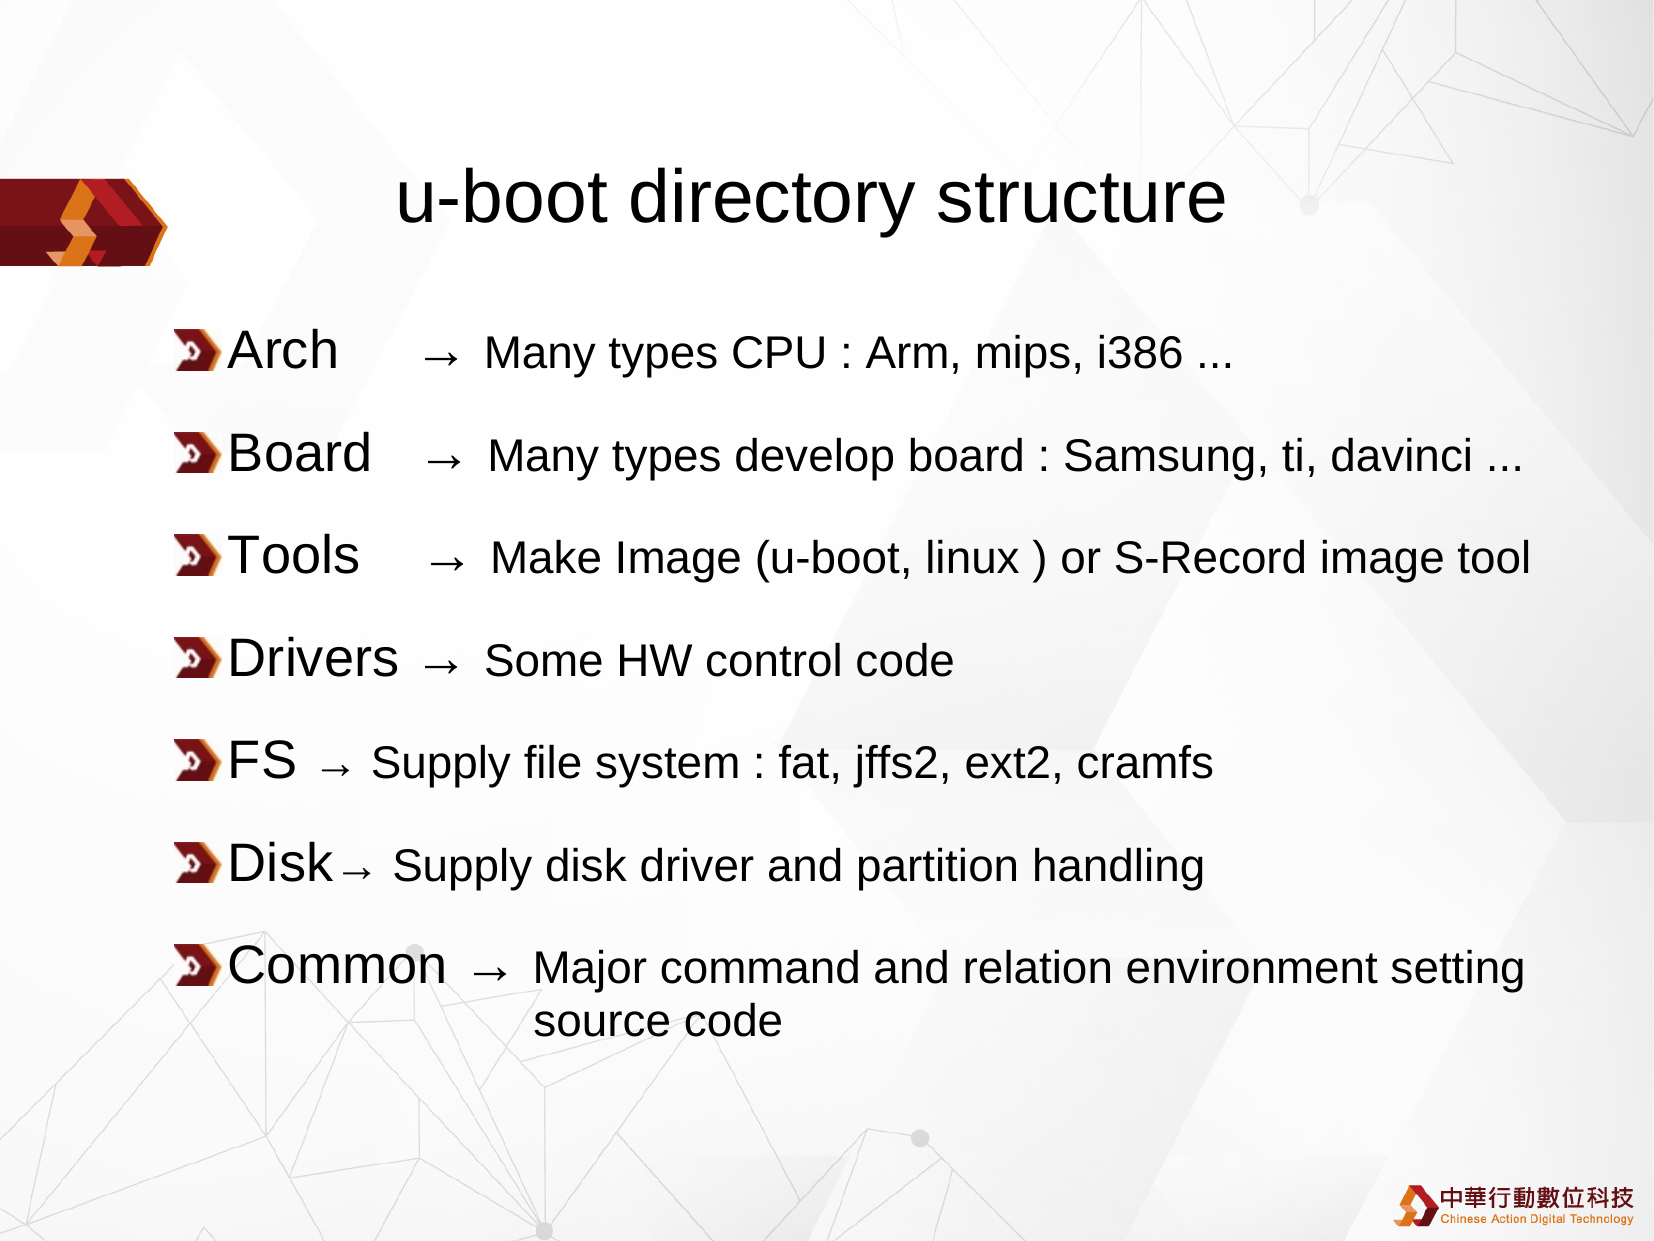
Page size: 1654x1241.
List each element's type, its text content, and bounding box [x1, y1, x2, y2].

title u-boot directory structure [118, 112, 1506, 281]
list Arch → Many types CPU : Arm, mips, i386 ... Board → Many types develop board : Samsung, ti, davinci ... Tools → Make Image (u-boot, linux ) or S-Record image tool Drivers → Some HW control code FS → Supply file system : fat, jffs2, ext2, cramfs Disk→ Supply disk driver and partition handling Common → Major command and relation environment setting source code [118, 319, 1571, 1198]
picture [0, 0, 1654, 1241]
